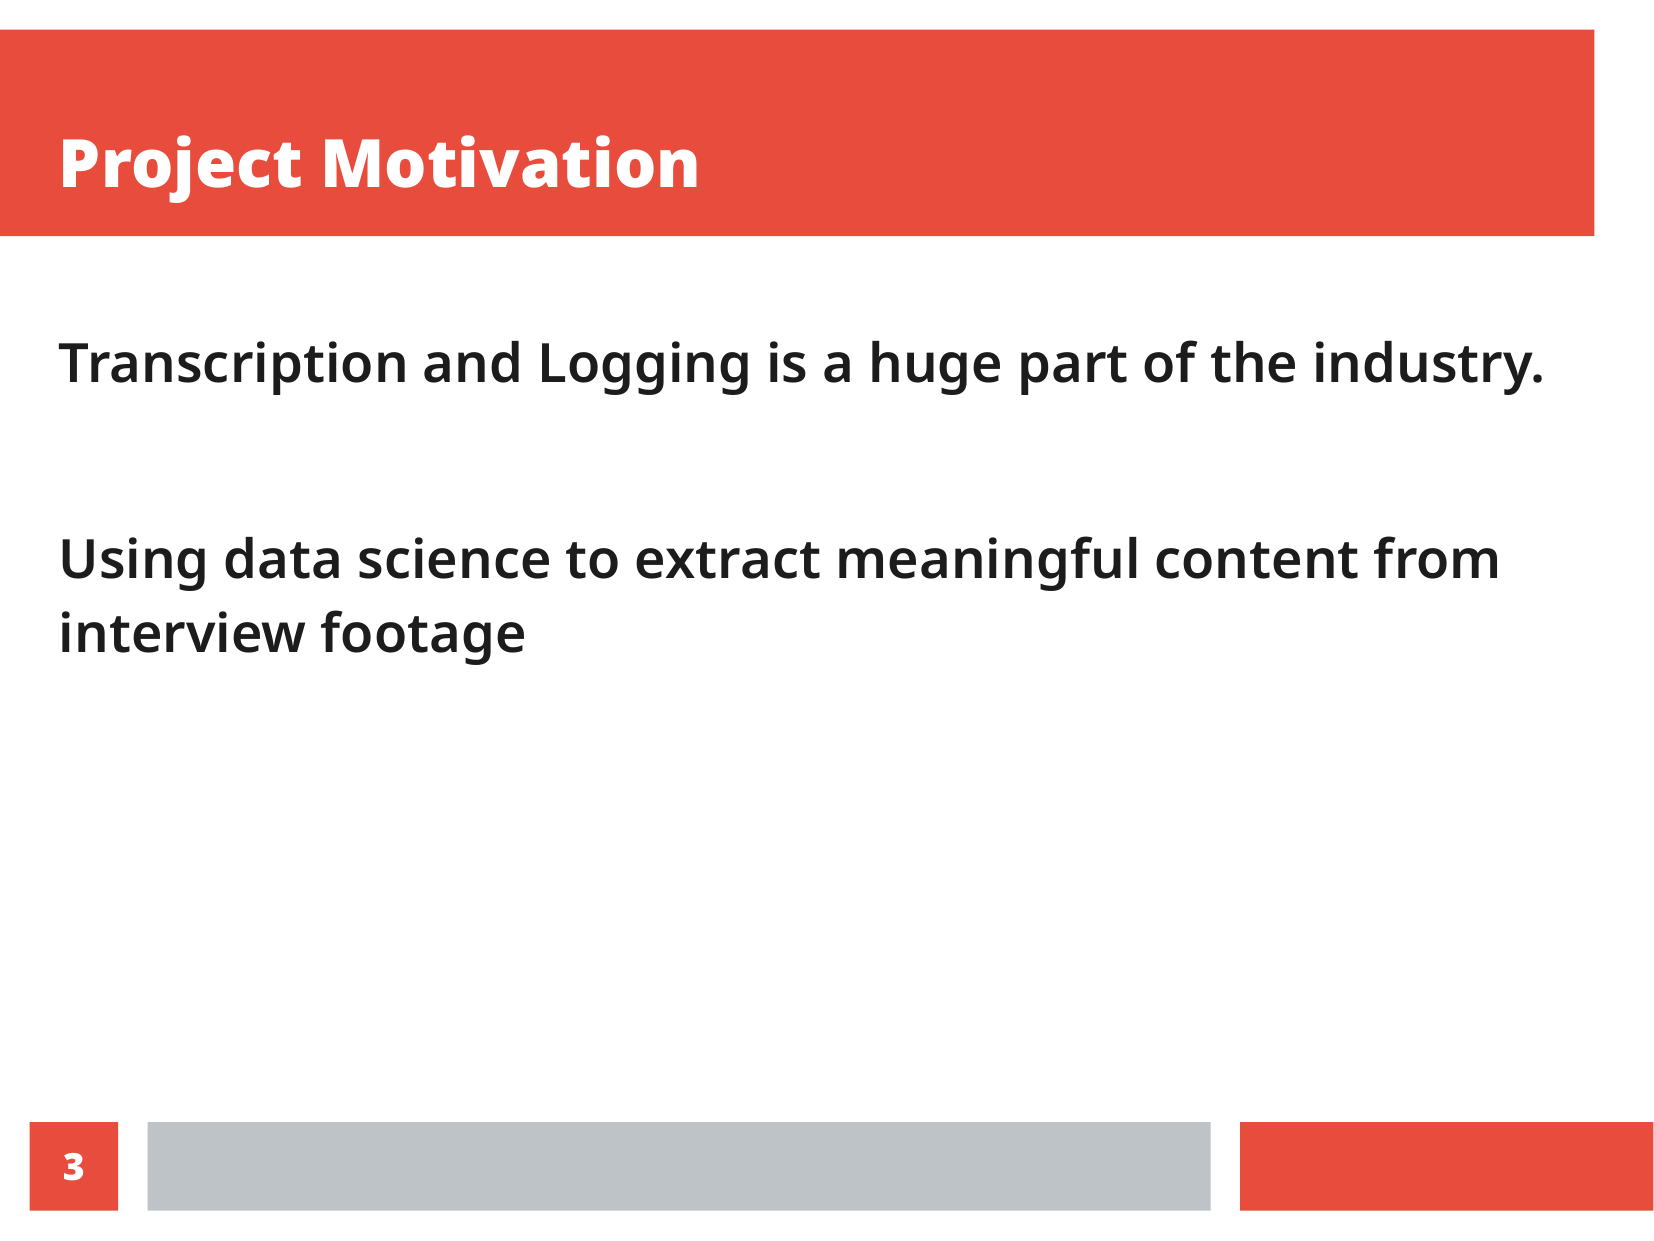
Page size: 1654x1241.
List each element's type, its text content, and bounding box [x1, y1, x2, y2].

list Transcription and Logging is a huge part of the industry. Using data science to extract meaningful content from interview footage [59, 324, 1565, 1093]
title Project Motivation [59, 59, 1595, 207]
